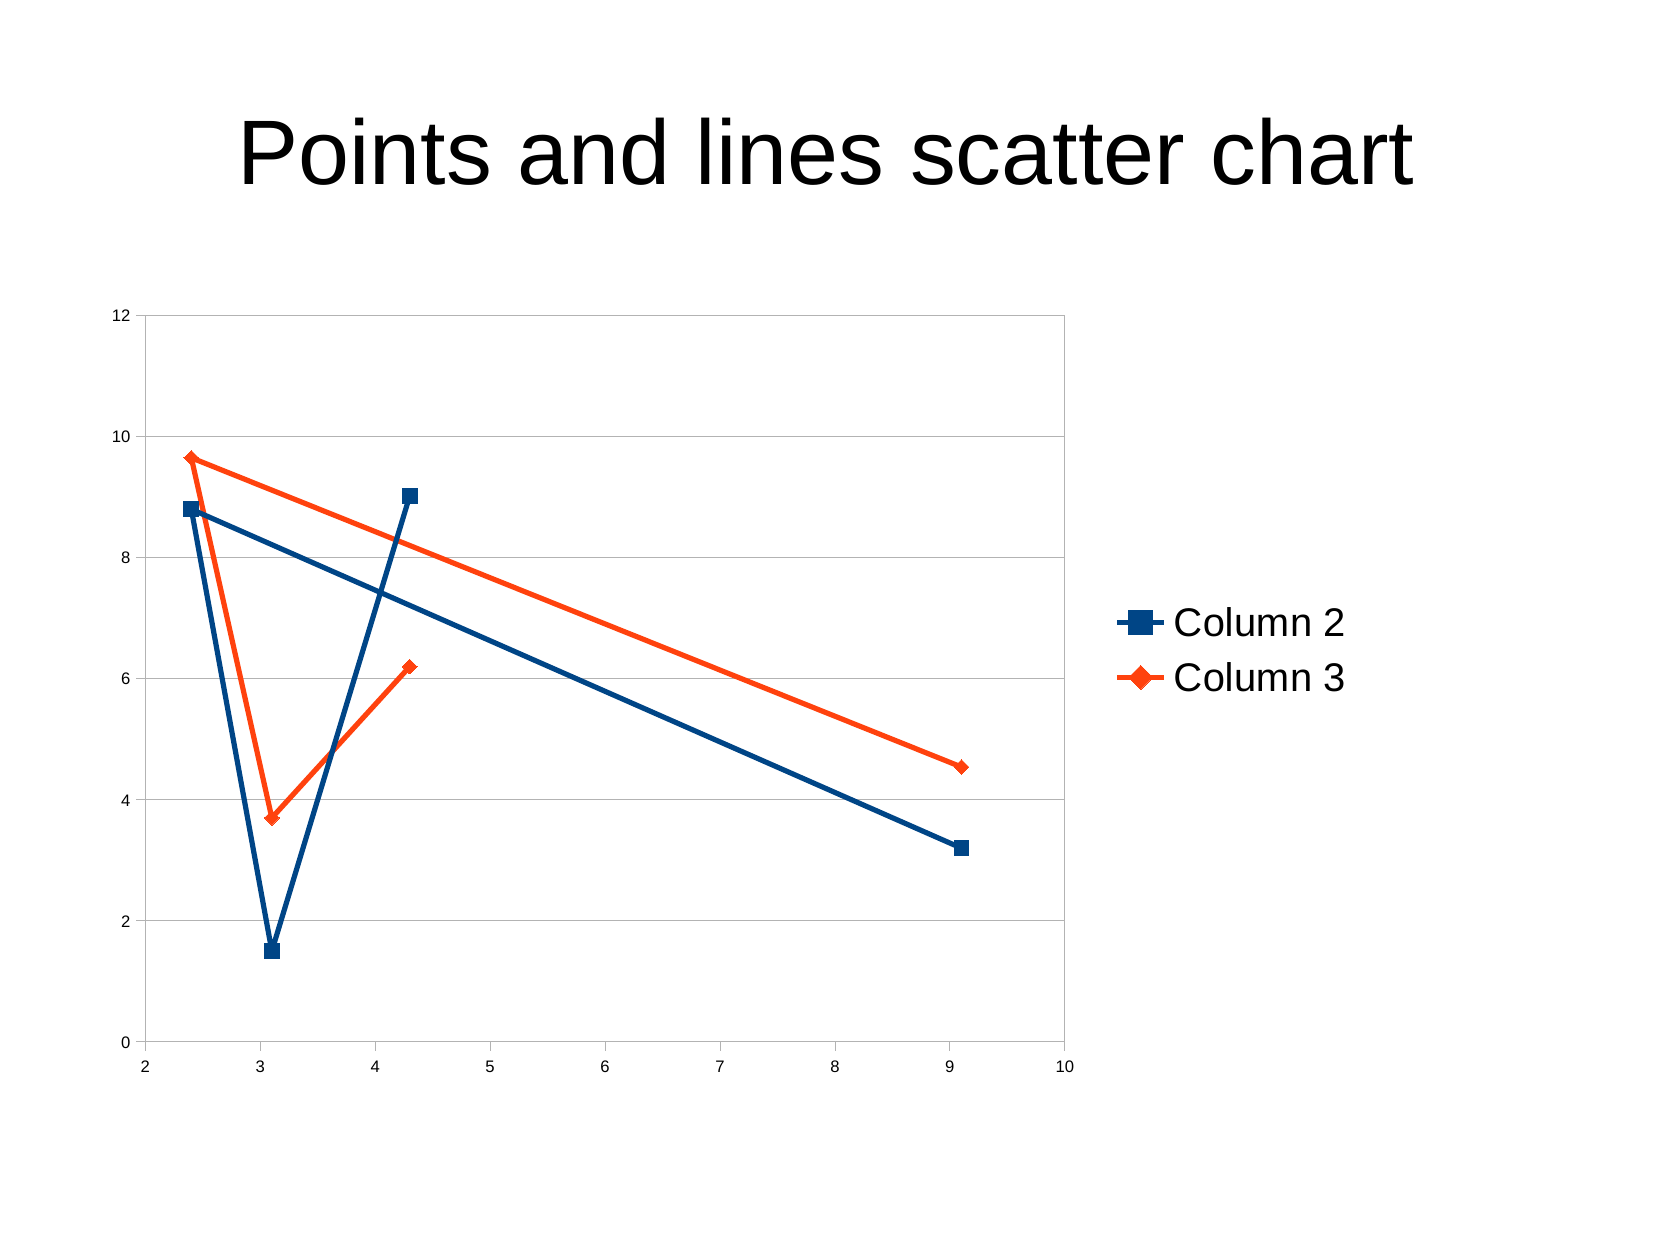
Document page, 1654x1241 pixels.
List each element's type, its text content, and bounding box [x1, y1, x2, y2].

title Points and lines scatter chart [82, 56, 1571, 250]
chart [82, 290, 1571, 1109]
